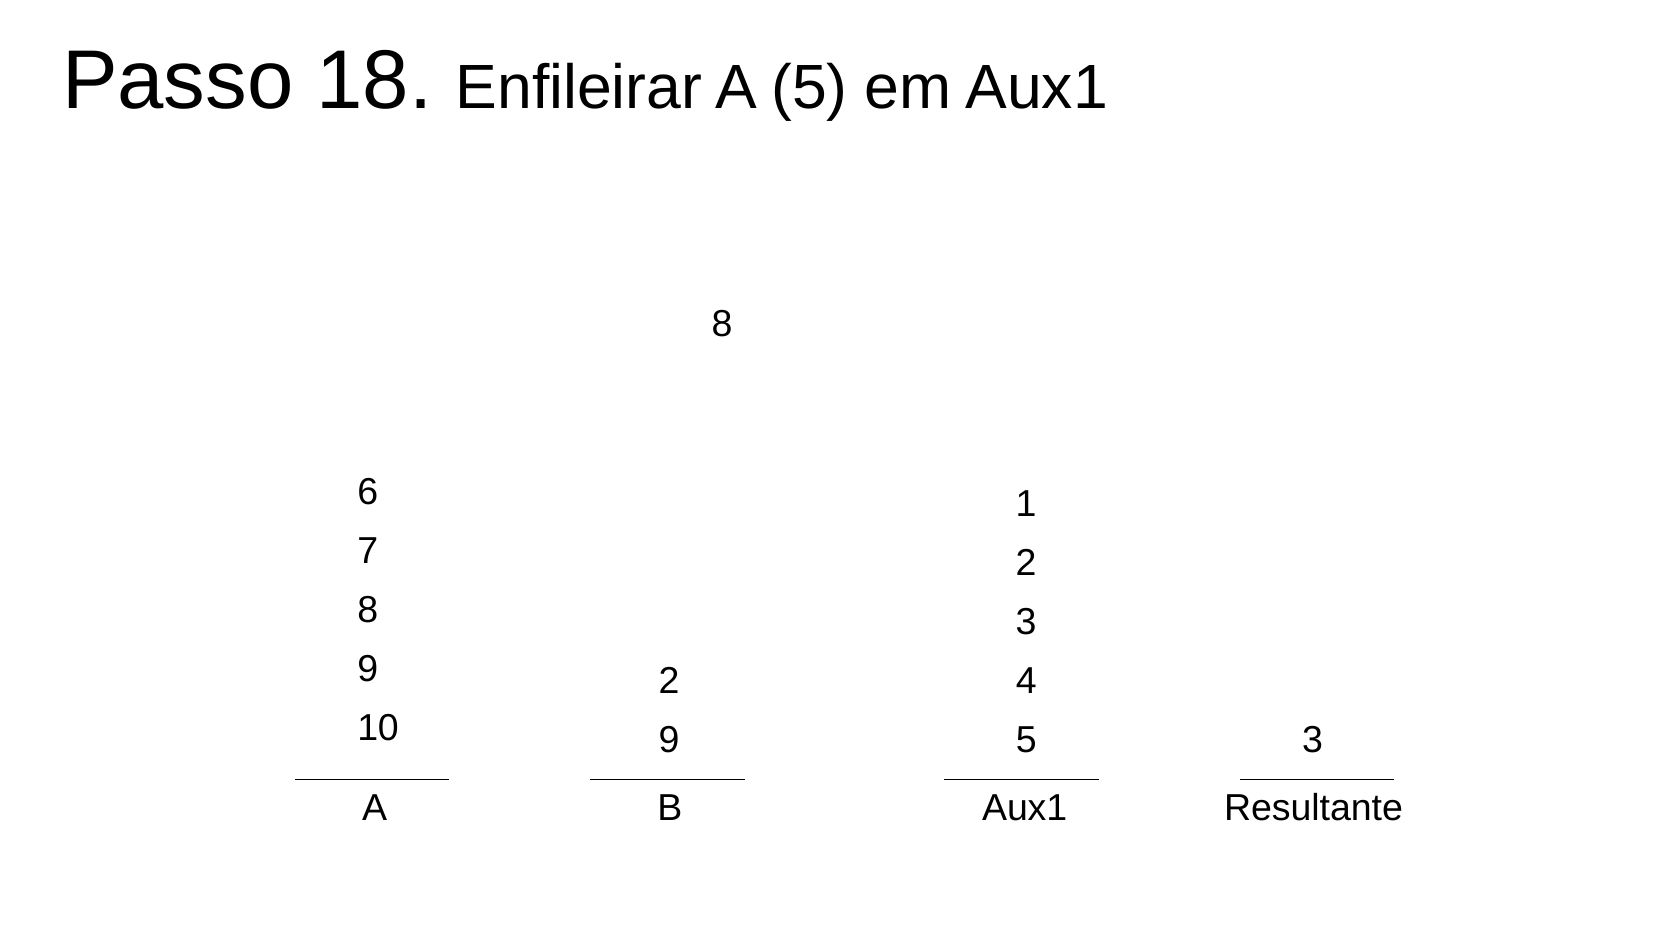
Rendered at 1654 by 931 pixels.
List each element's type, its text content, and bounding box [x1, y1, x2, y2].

text_box Passo 18. Enfileirar A (5) em Aux1 [47, 25, 1607, 274]
text_box 3 [1000, 592, 1052, 650]
text_box 2 [643, 651, 695, 709]
text_box 8 [342, 580, 393, 638]
text_box 4 [1000, 651, 1052, 709]
text_box Aux1 [967, 780, 1083, 837]
text_box 2 [1000, 533, 1052, 591]
text_box 9 [342, 640, 393, 697]
text_box 9 [643, 710, 695, 768]
text_box A [347, 779, 508, 837]
text_box 10 [342, 699, 426, 756]
text_box 7 [342, 521, 393, 579]
text_box 5 [1001, 710, 1052, 768]
text_box 6 [342, 462, 393, 520]
text_box 3 [1287, 710, 1338, 768]
text_box 8 [696, 295, 748, 353]
text_box B [642, 780, 698, 837]
text_box Resultante [1209, 779, 1418, 837]
text_box 1 [1000, 474, 1052, 532]
